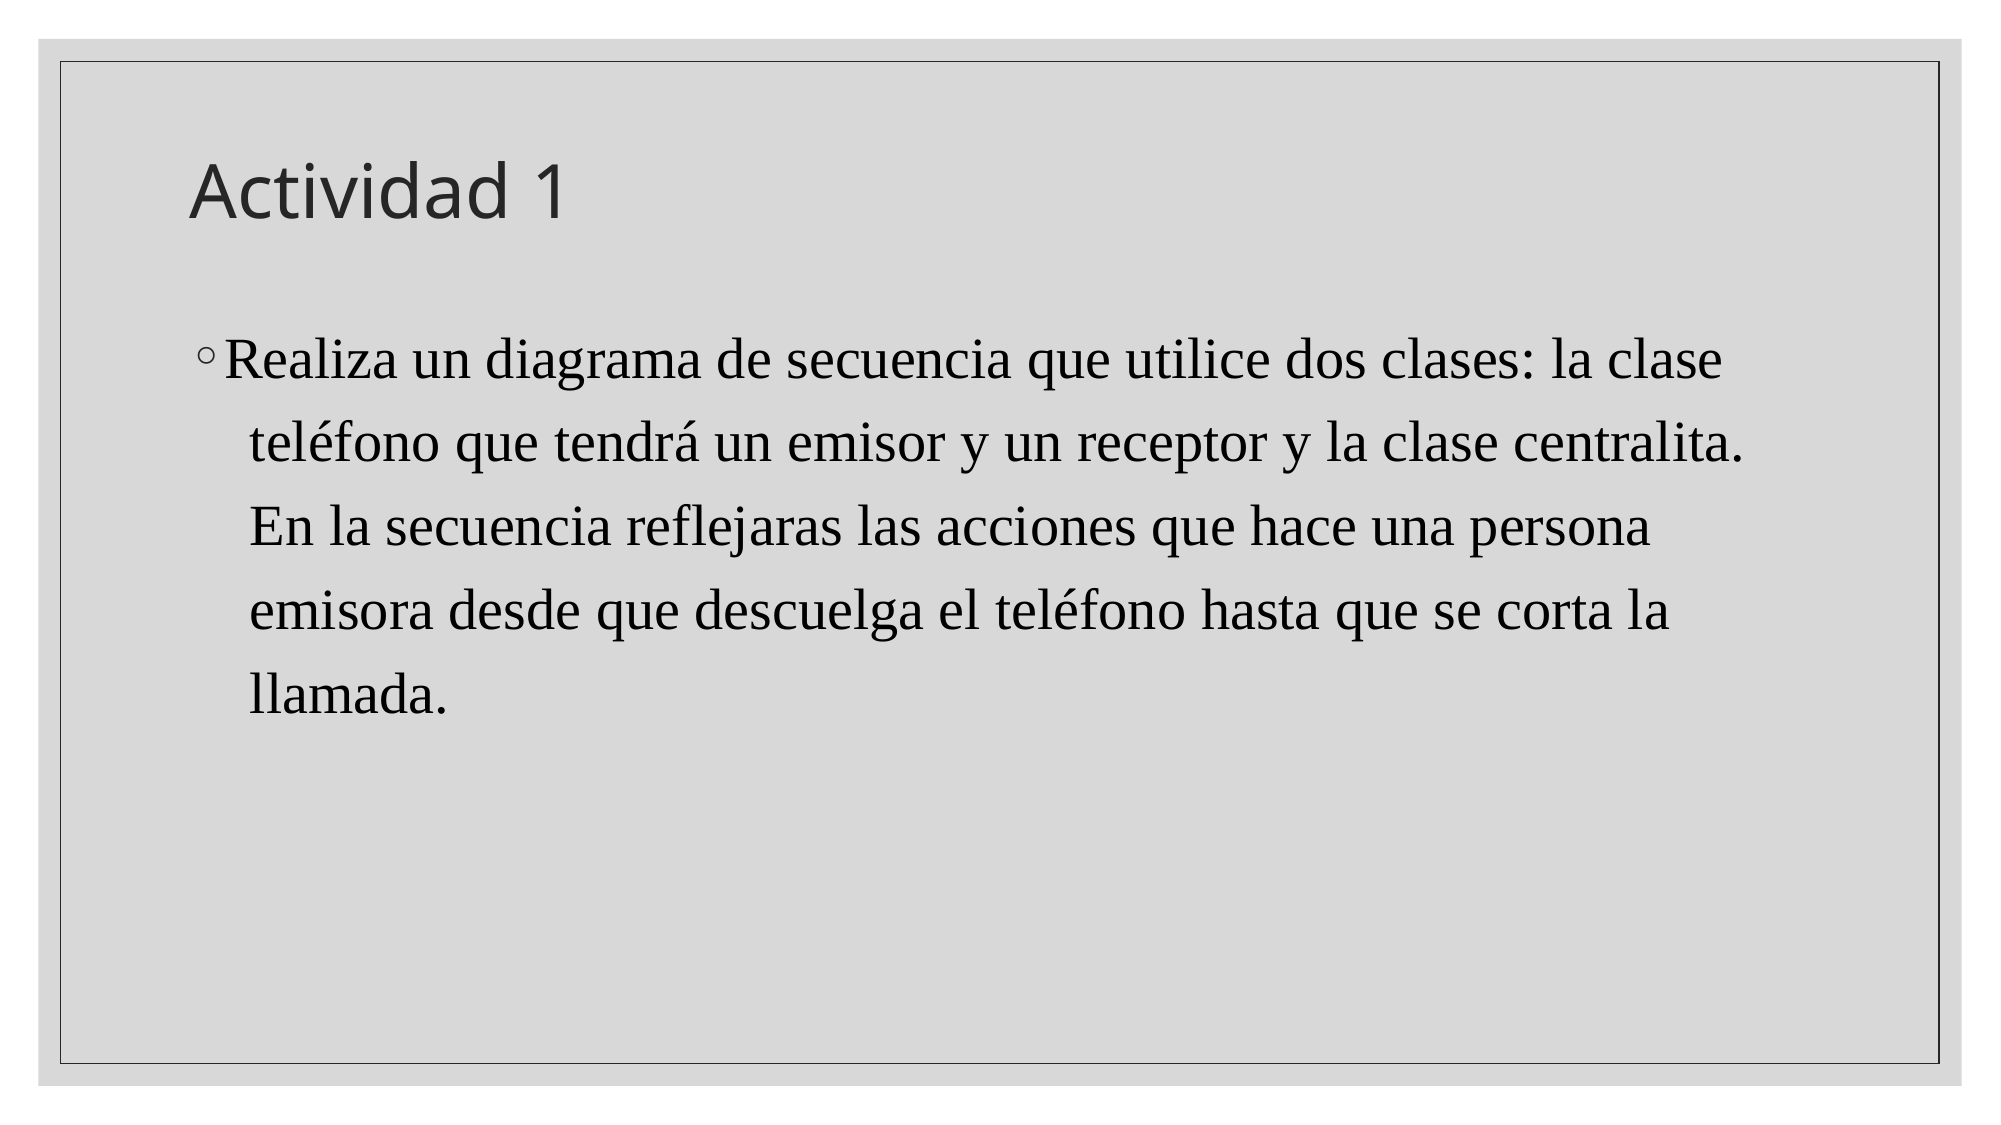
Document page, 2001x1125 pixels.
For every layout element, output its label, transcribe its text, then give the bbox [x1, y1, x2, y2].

title Actividad 1 [174, 105, 1825, 283]
list Realiza un diagrama de secuencia que utilice dos clases: la clase teléfono que tendrá un emisor y un receptor y la clase centralita. En la secuencia reflejaras las acciones que hace una persona emisora desde que descuelga el teléfono hasta que se corta la llamada. [174, 298, 1825, 977]
